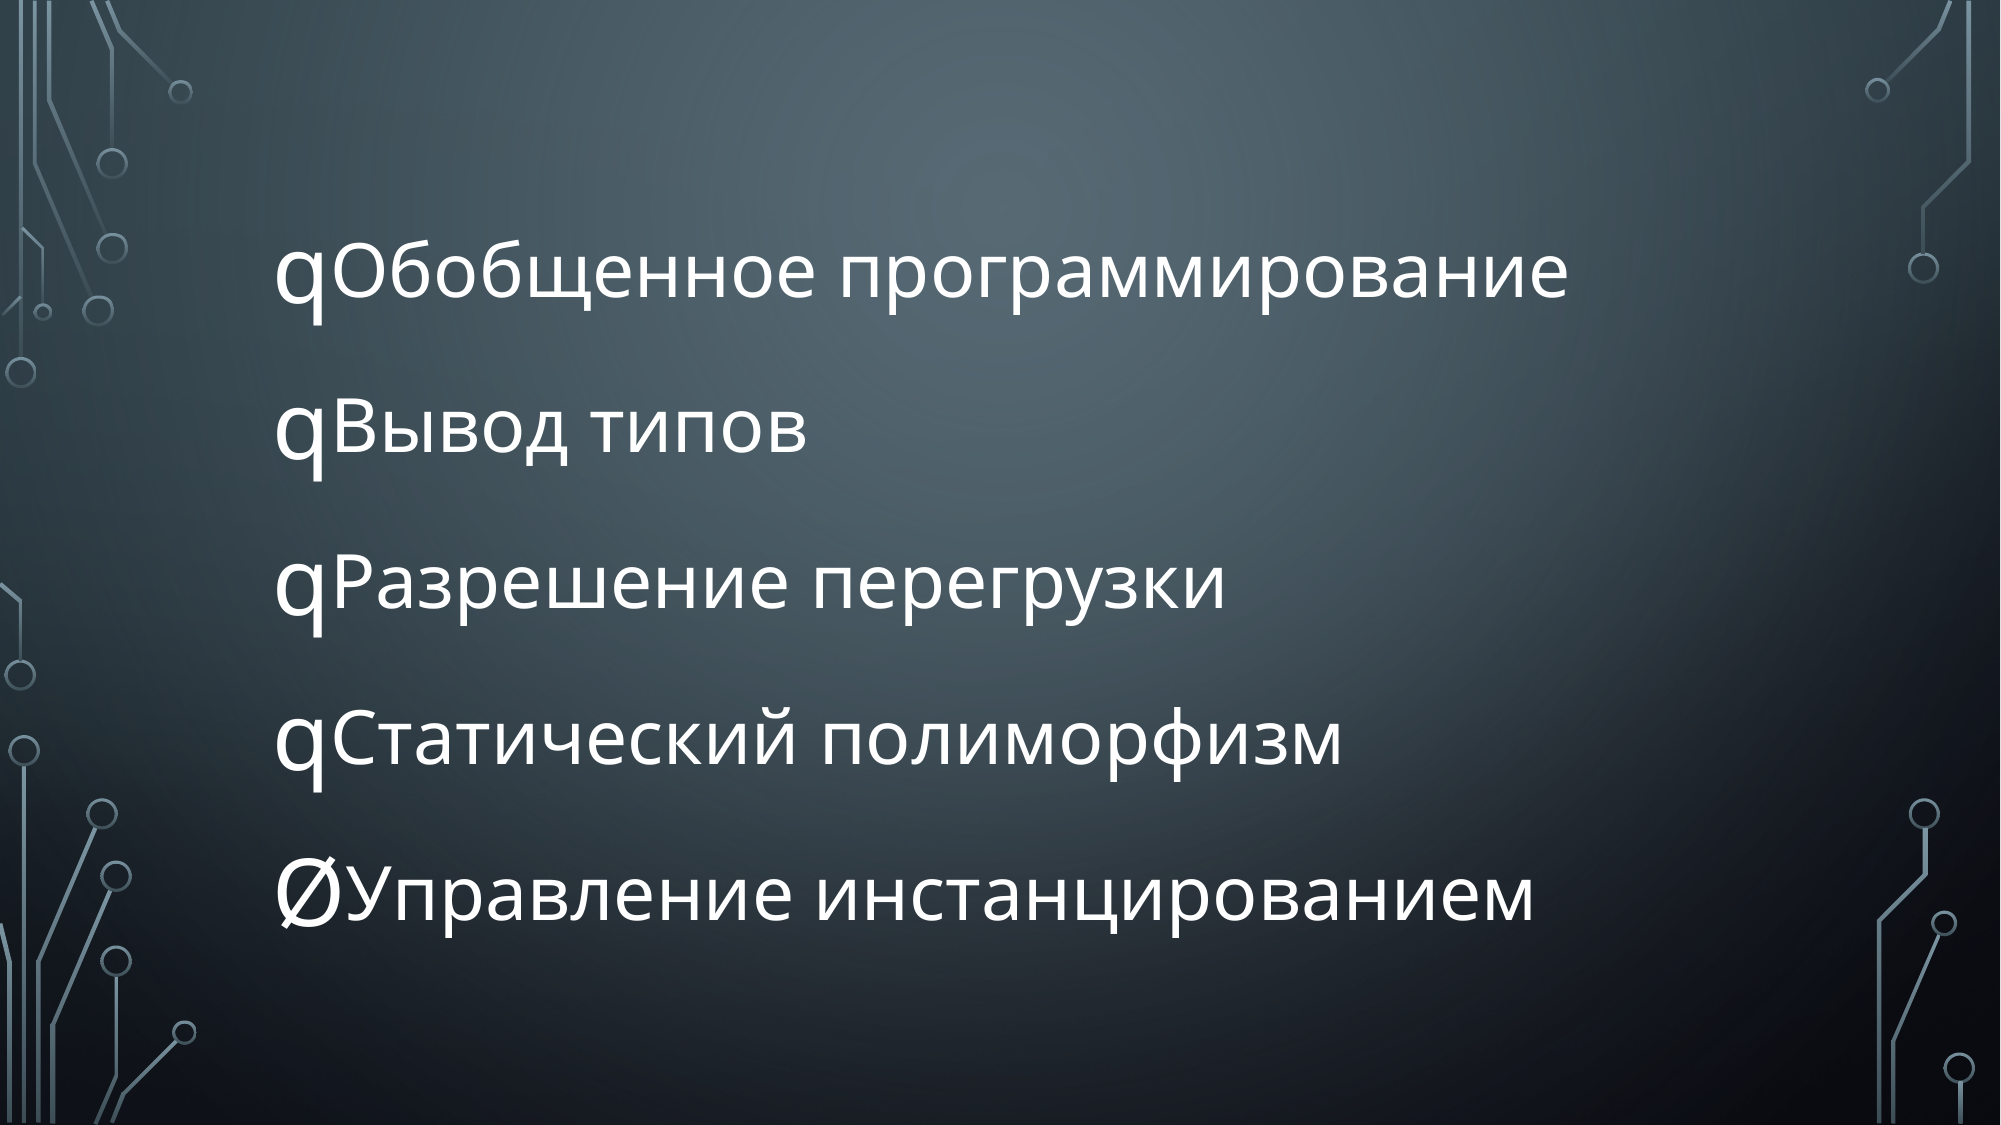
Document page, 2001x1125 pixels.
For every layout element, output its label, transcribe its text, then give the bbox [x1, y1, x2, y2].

list Обобщенное программирование Вывод типов Разрешение перегрузки Статический полиморфизм Управление инстанцированием [257, 169, 1781, 948]
